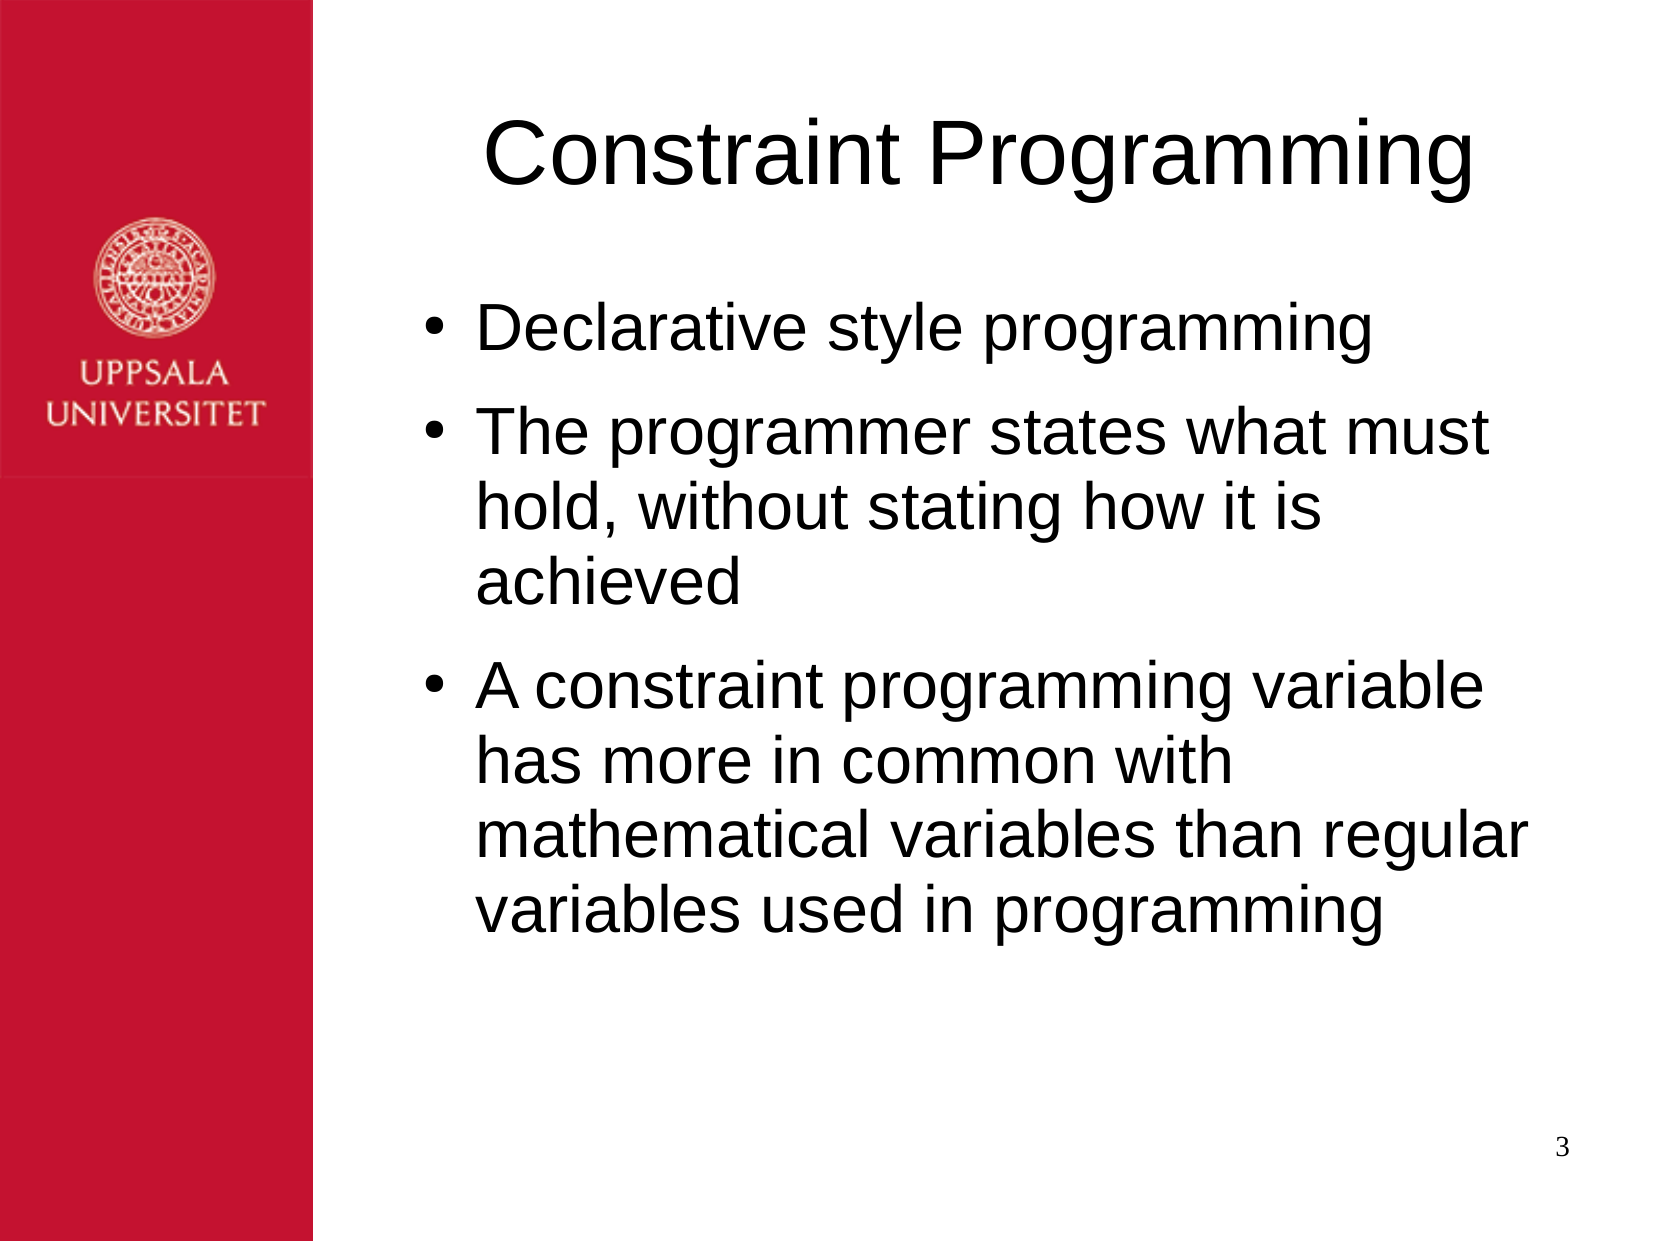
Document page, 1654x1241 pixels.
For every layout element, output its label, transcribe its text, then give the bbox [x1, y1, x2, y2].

list Declarative style programming The programmer states what must hold, without stating how it is achieved A constraint programming variable has more in common with mathematical variables than regular variables used in programming [405, 290, 1571, 1010]
picture [0, 0, 235, 800]
title Constraint Programming [390, 49, 1571, 257]
